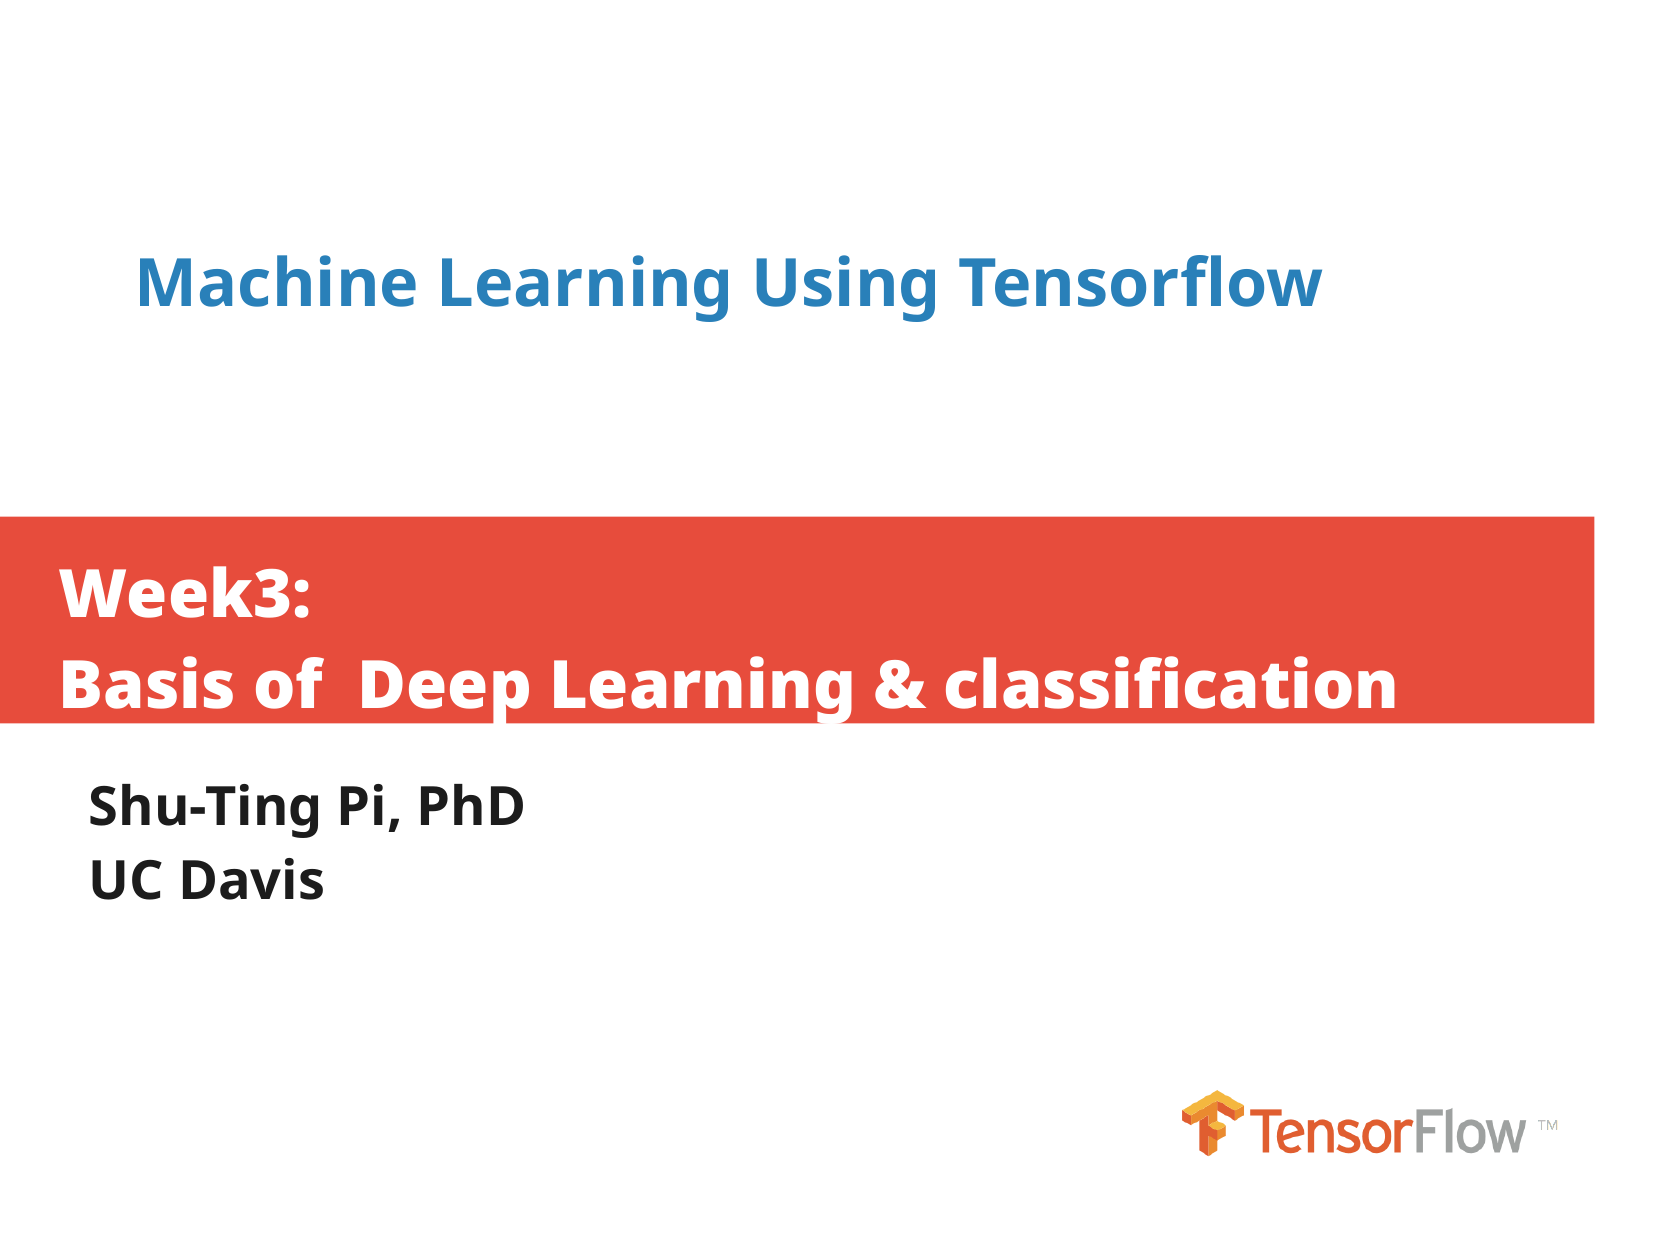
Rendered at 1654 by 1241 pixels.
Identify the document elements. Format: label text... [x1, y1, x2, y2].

picture [1151, 1028, 1586, 1231]
title Week3: Basis of Deep Learning & classification [59, 546, 1595, 694]
subtitle Shu-Ting Pi, PhD UC Davis [88, 767, 1595, 1182]
text_box Machine Learning Using Tensorflow [120, 227, 1483, 337]
